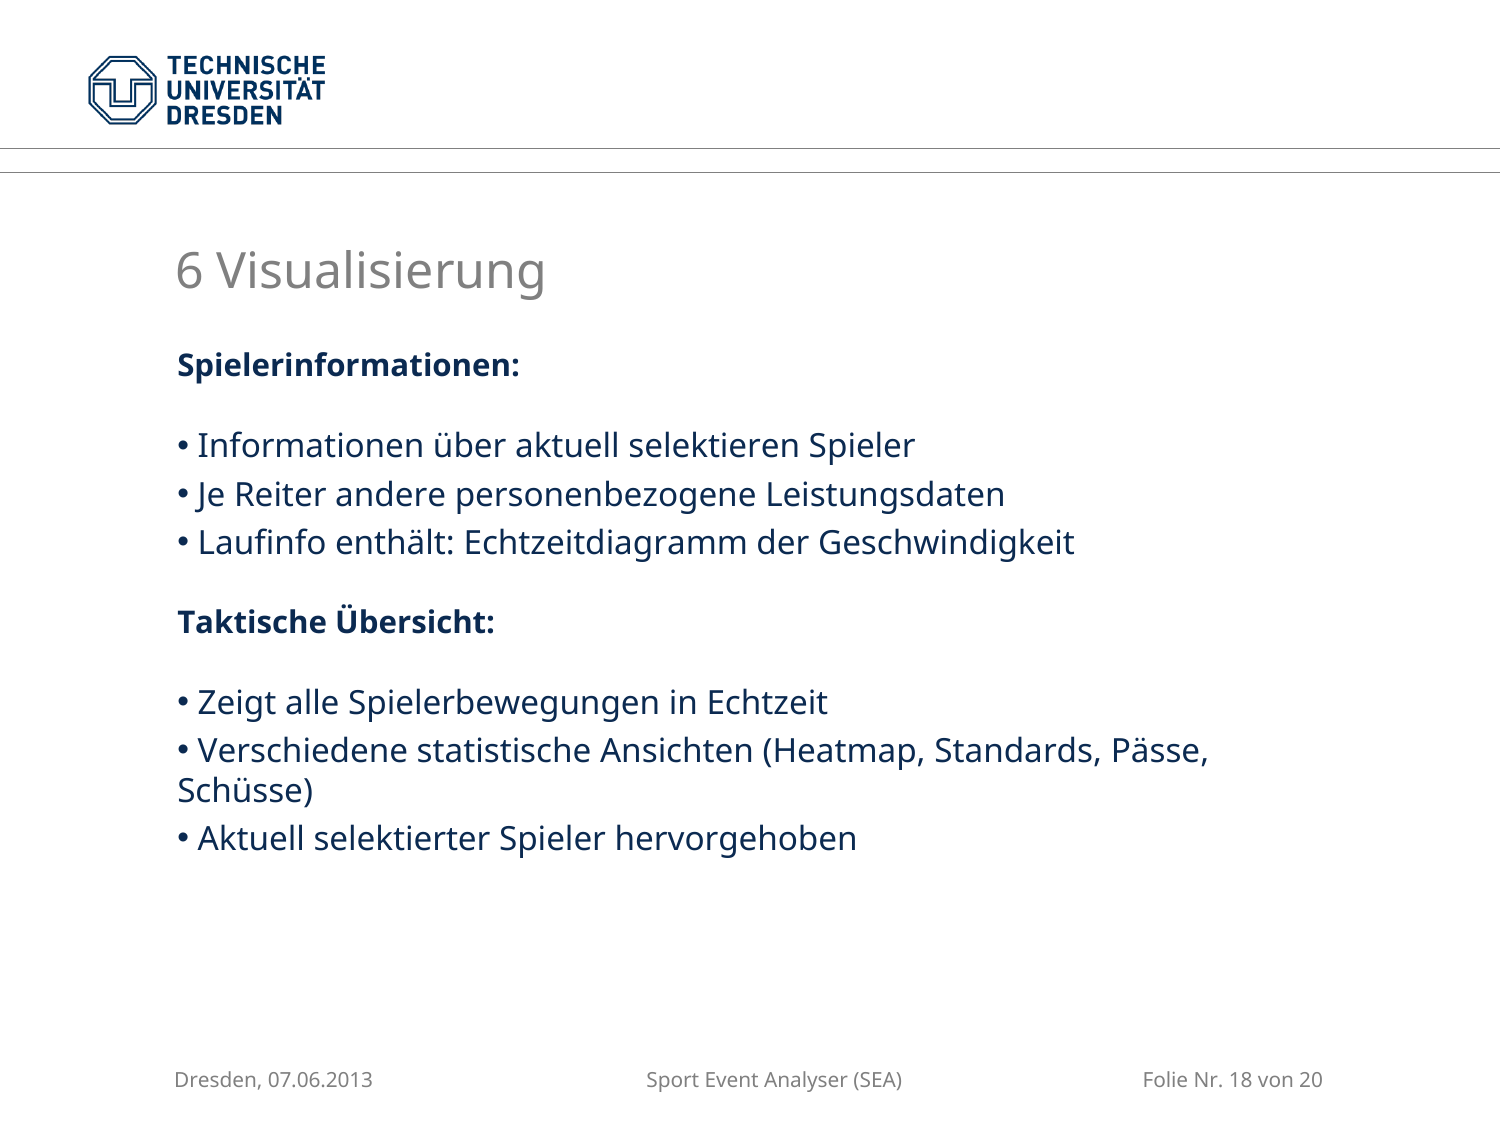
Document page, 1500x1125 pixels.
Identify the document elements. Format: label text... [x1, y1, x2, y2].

picture [88, 54, 325, 125]
title 6 Visualisierung [160, 231, 1392, 307]
text_box Dresden, 07.06.2013 [159, 1048, 510, 1109]
text_box Spielerinformationen: Informationen über aktuell selektieren Spieler Je Reiter andere personenbezogene Leistungsdaten Laufinfo enthält: Echtzeitdiagramm der Geschwindigkeit Taktische Übersicht: Zeigt alle Spielerbewegungen in Echtzeit Verschiedene statistische Ansichten (Heatmap, Standards, Pässe, Schüsse) Aktuell selektierter Spieler hervorgehoben [162, 338, 1332, 1030]
